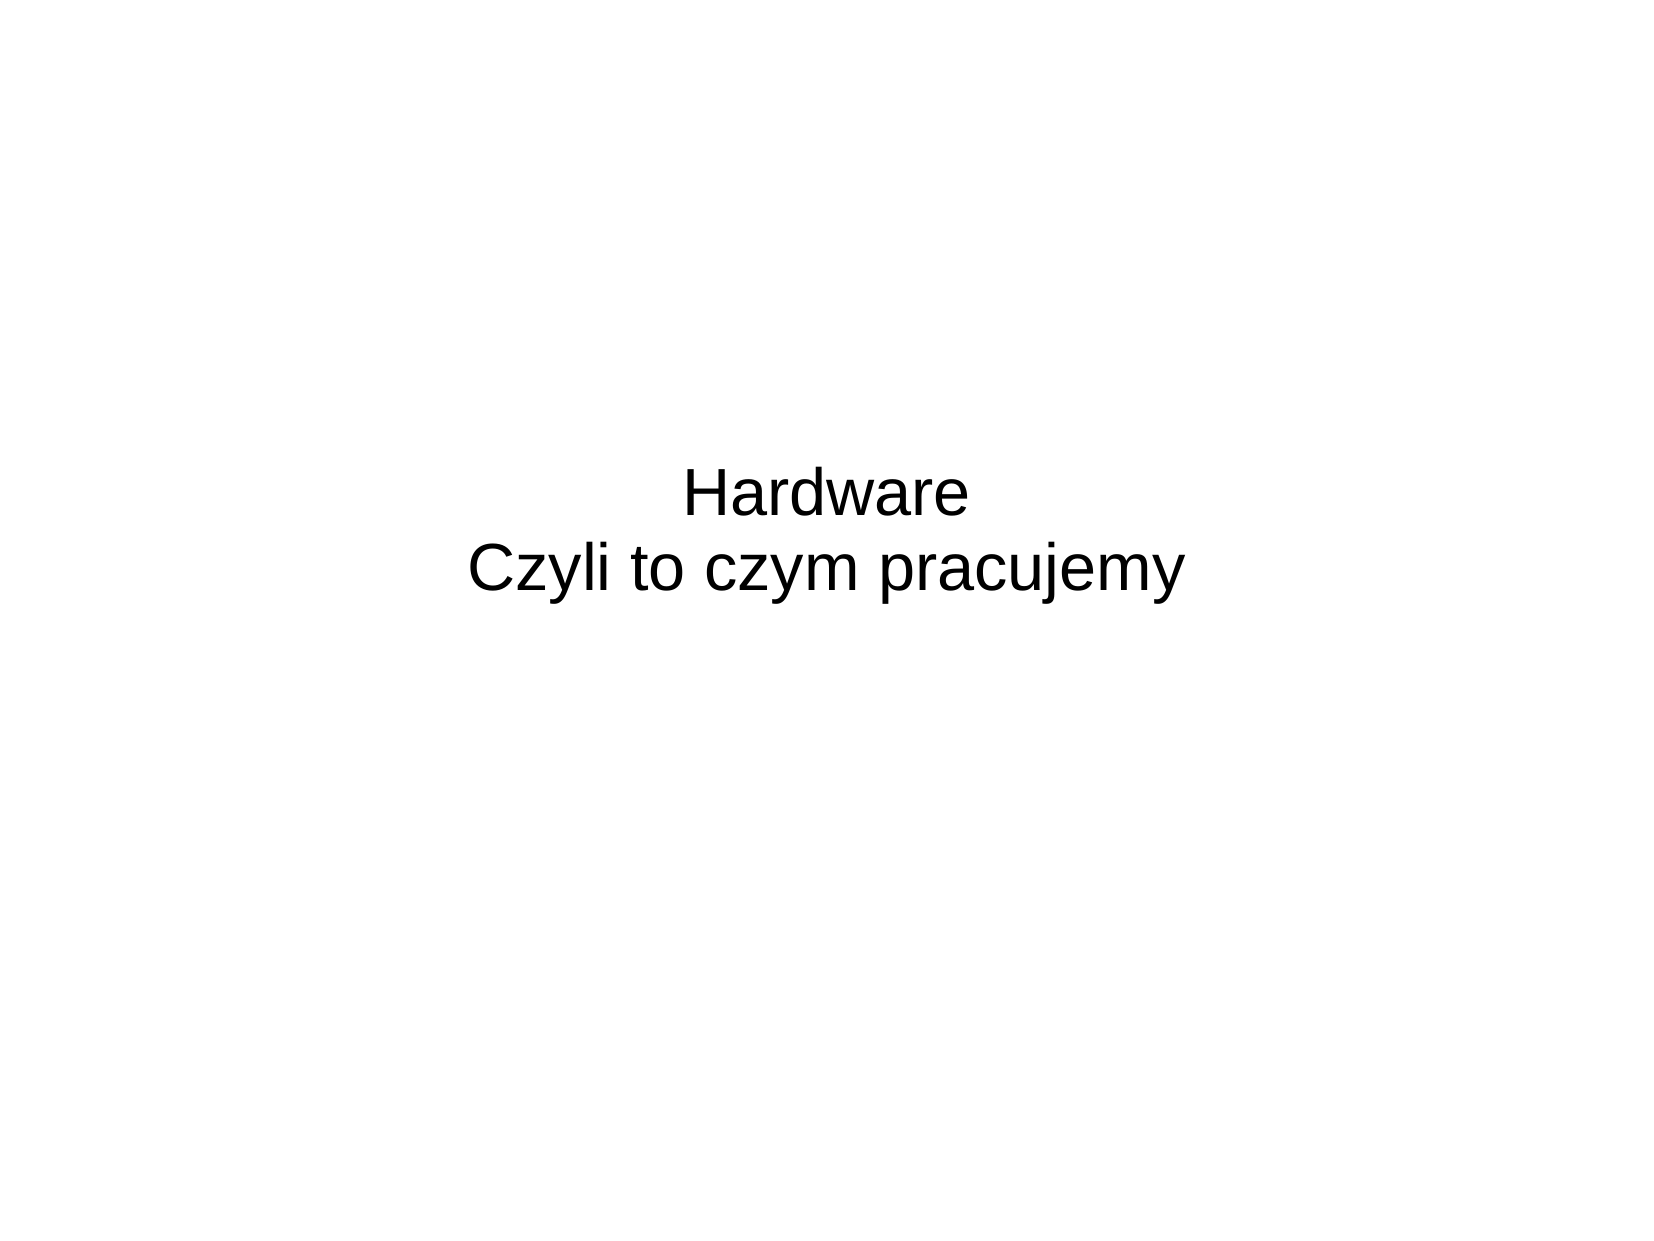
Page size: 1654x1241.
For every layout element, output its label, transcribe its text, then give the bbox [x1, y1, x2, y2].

subtitle Hardware Czyli to czym pracujemy [82, 49, 1571, 1010]
